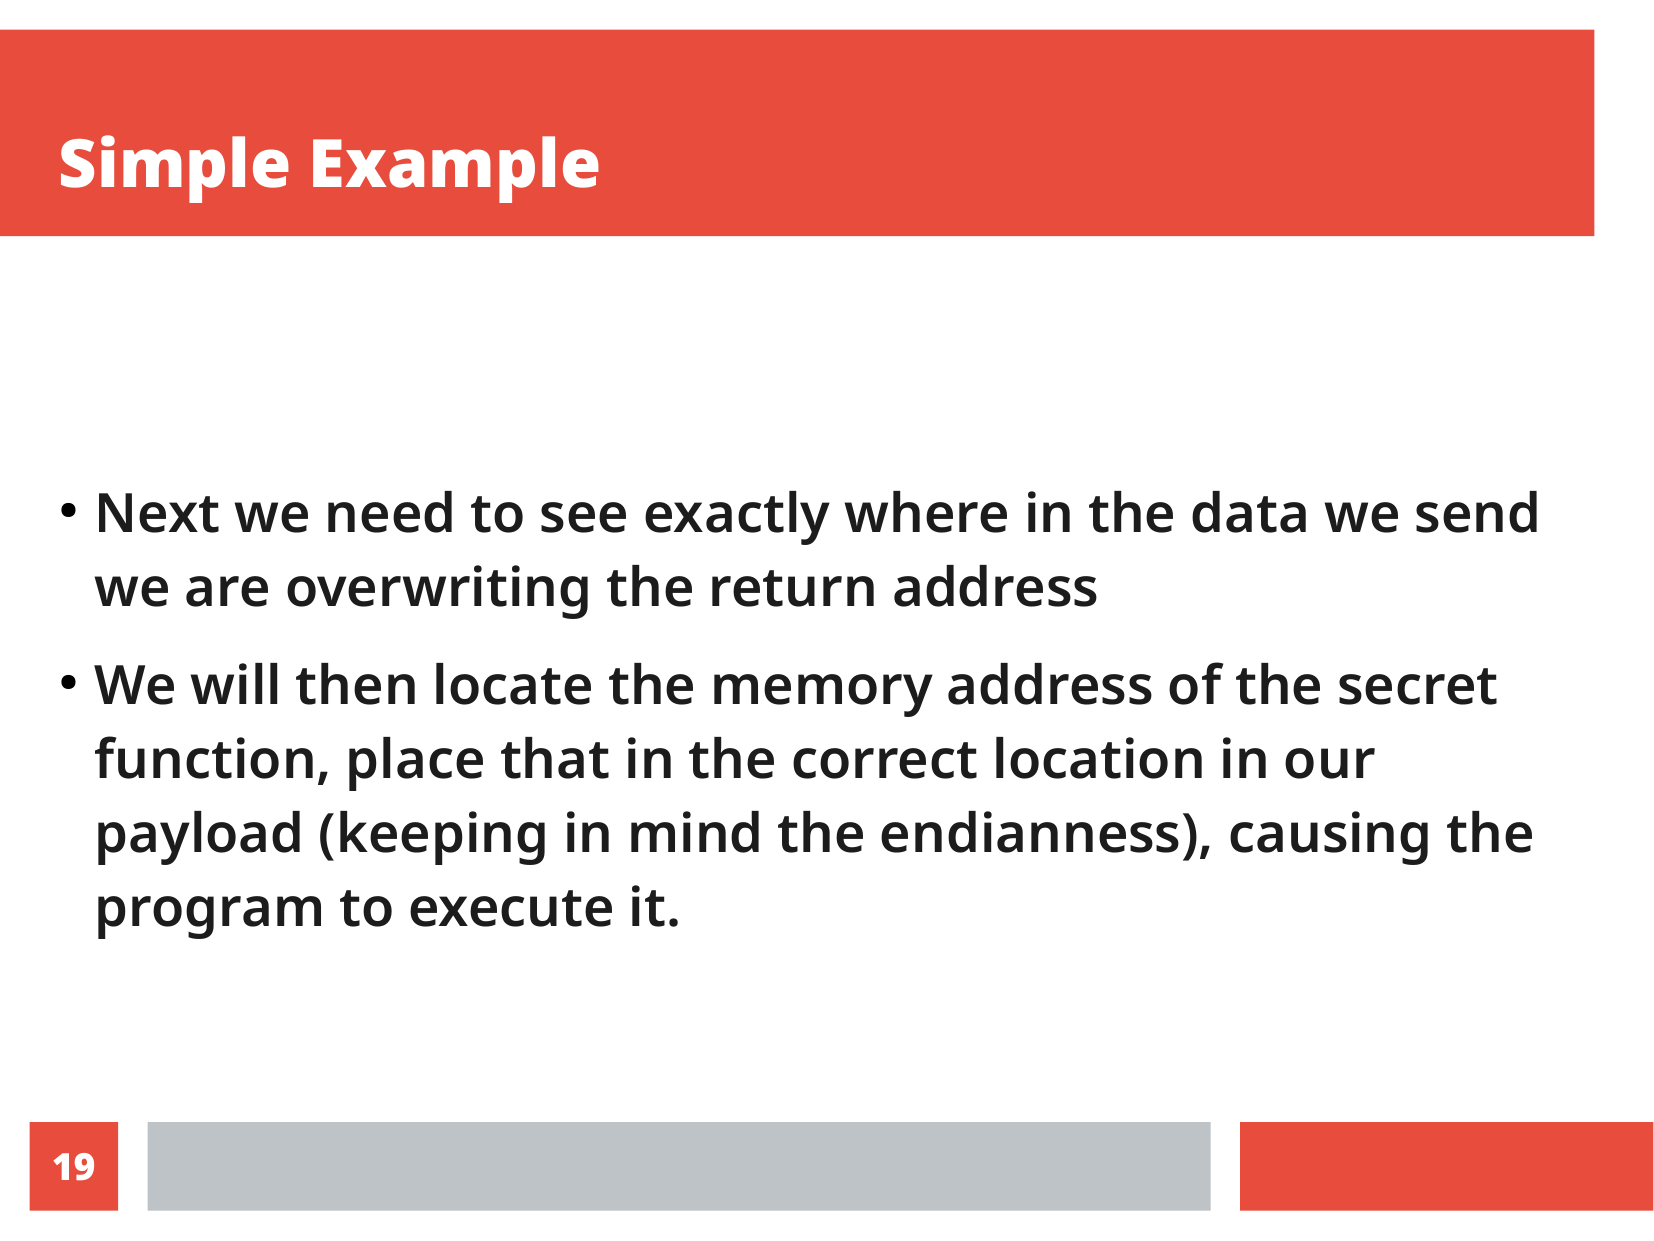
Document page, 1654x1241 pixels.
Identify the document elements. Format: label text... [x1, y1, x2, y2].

list Next we need to see exactly where in the data we send we are overwriting the return address We will then locate the memory address of the secret function, place that in the correct location in our payload (keeping in mind the endianness), causing the program to execute it. [59, 324, 1565, 1093]
title Simple Example [59, 59, 1595, 207]
